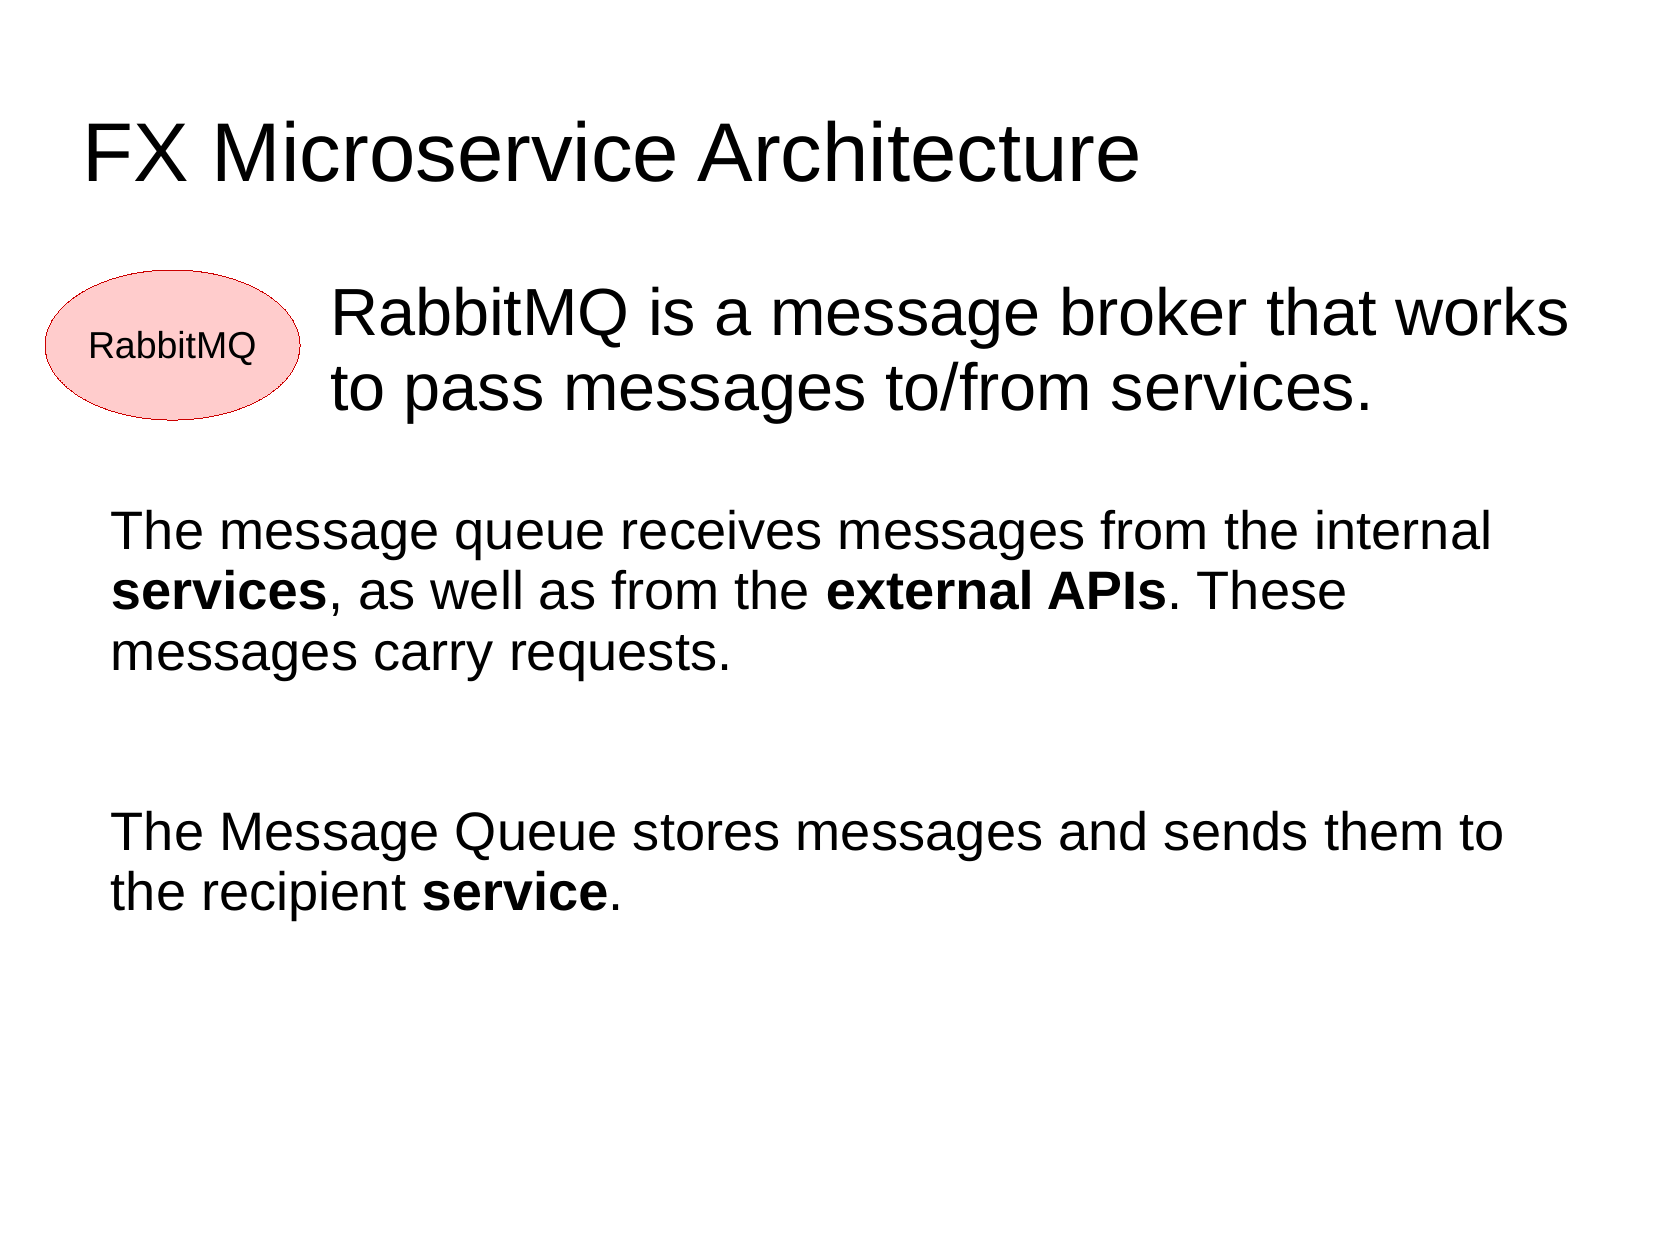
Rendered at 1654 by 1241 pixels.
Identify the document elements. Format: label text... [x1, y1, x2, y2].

list RabbitMQ is a message broker that works to pass messages to/from services. [330, 275, 1576, 436]
list The message queue receives messages from the internal services, as well as from the external APIs. These messages carry requests. The Message Queue stores messages and sends them to the recipient service. [110, 500, 1521, 1036]
text_box RabbitMQ [45, 270, 301, 421]
title FX Microservice Architecture [82, 49, 1171, 257]
